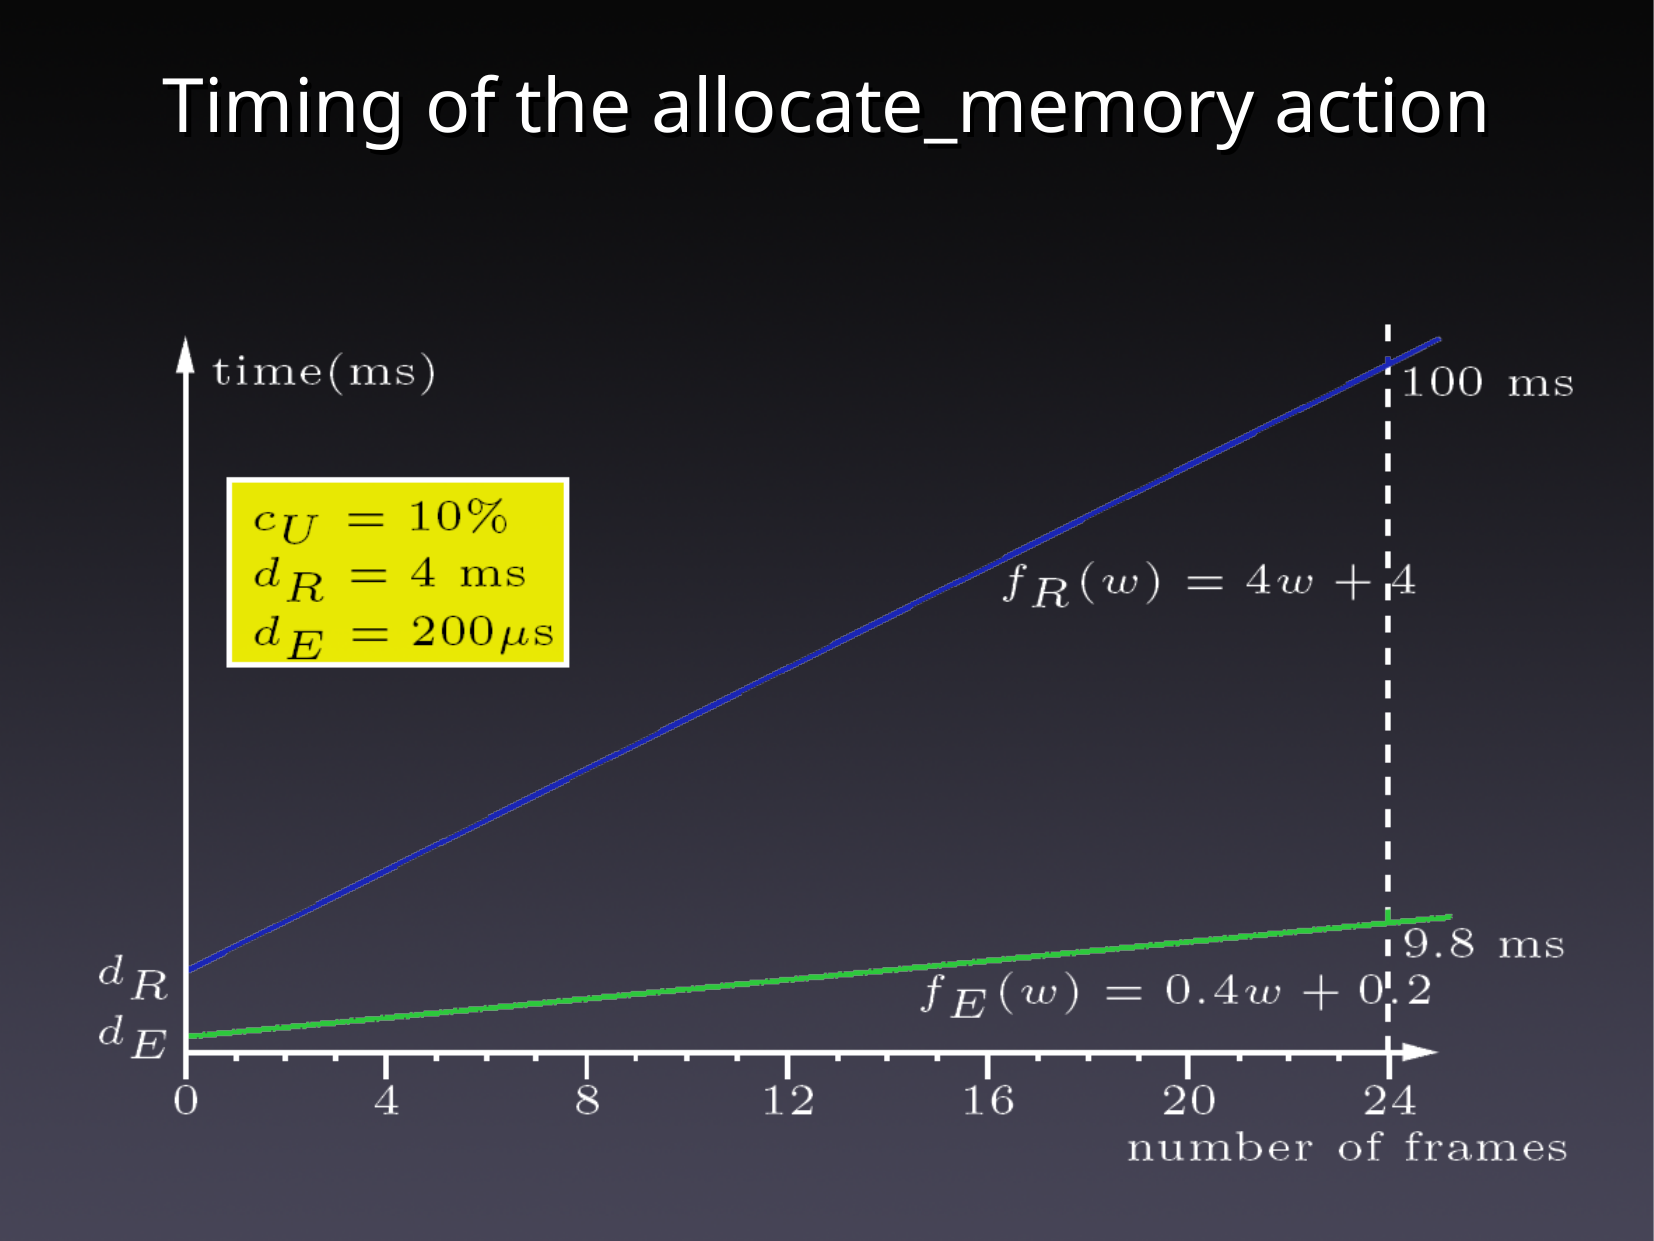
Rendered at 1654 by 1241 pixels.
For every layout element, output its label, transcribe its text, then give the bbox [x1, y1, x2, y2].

picture [0, 0, 1654, 1241]
title Timing of the allocate_memory action [94, 0, 1560, 208]
